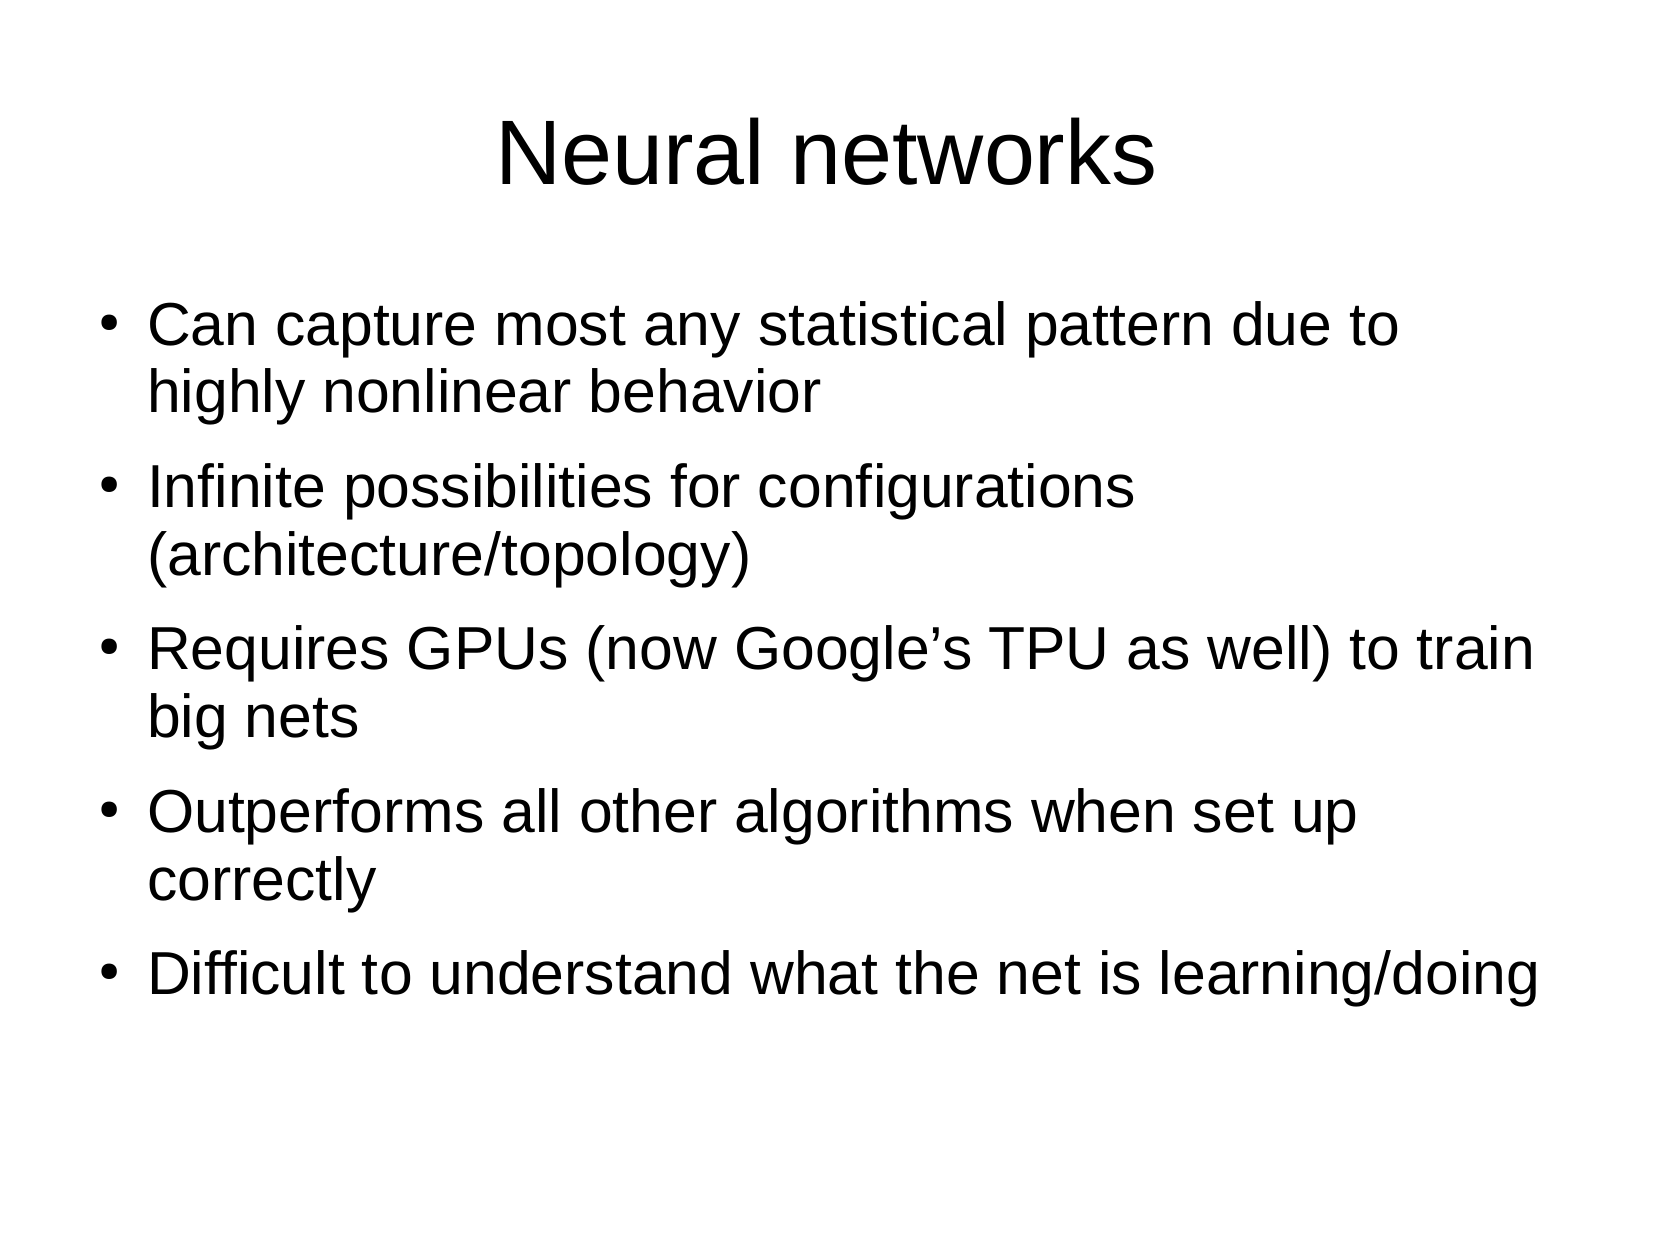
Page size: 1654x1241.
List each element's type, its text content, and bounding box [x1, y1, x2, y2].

title Neural networks [82, 49, 1571, 257]
list Can capture most any statistical pattern due to highly nonlinear behavior Infinite possibilities for configurations (architecture/topology) Requires GPUs (now Google’s TPU as well) to train big nets Outperforms all other algorithms when set up correctly Difficult to understand what the net is learning/doing [82, 290, 1571, 1010]
